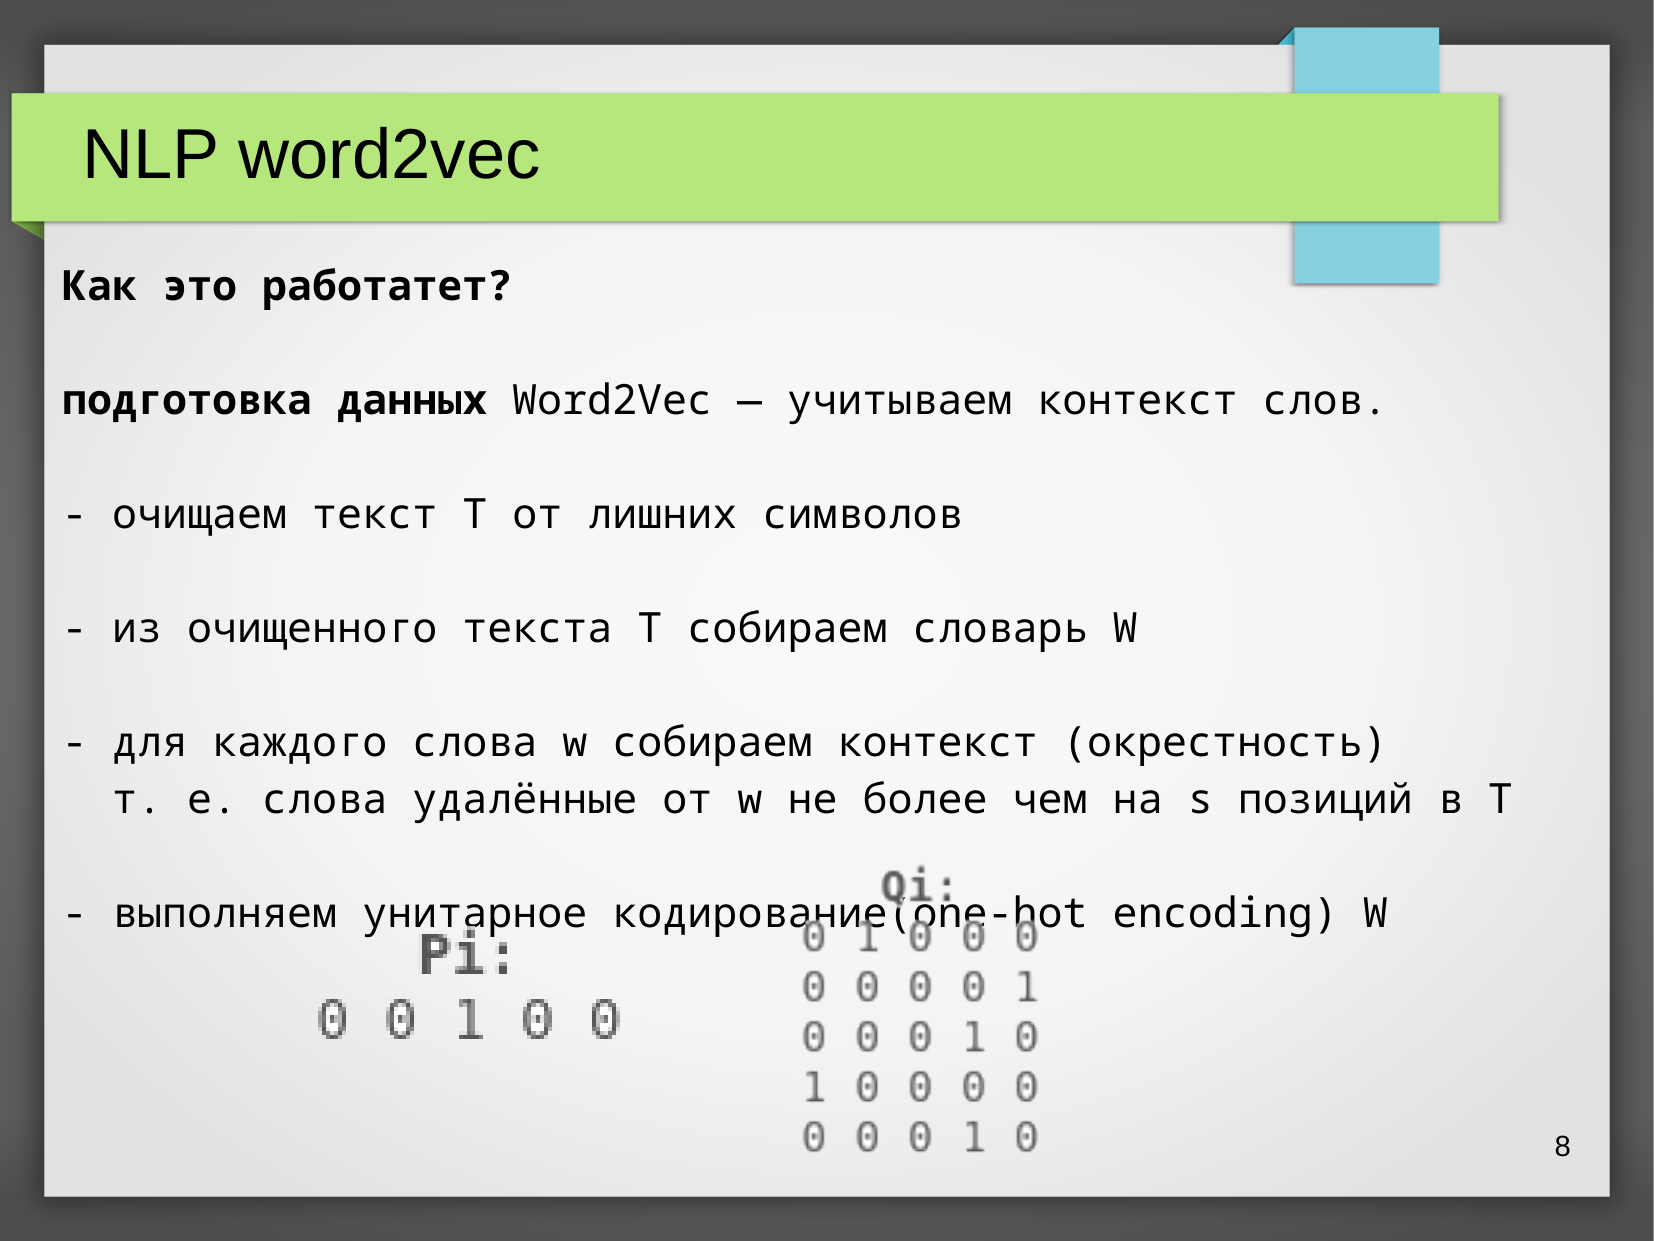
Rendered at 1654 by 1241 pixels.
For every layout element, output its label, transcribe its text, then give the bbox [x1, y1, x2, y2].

title NLP word2vec [82, 118, 1406, 189]
text_box Как это работатет? подготовка данных Word2Vec — учитываем контекст слов. - очищаем текст T от лишних символов - из очищенного текста T собираем словарь W - для каждого слова w собираем контекст (окрестность) т. е. слова удалённые от w не более чем на s позиций в T - выполняем унитарное кодирование(one-hot encoding) W [47, 248, 1595, 845]
picture [0, 0, 1654, 1241]
